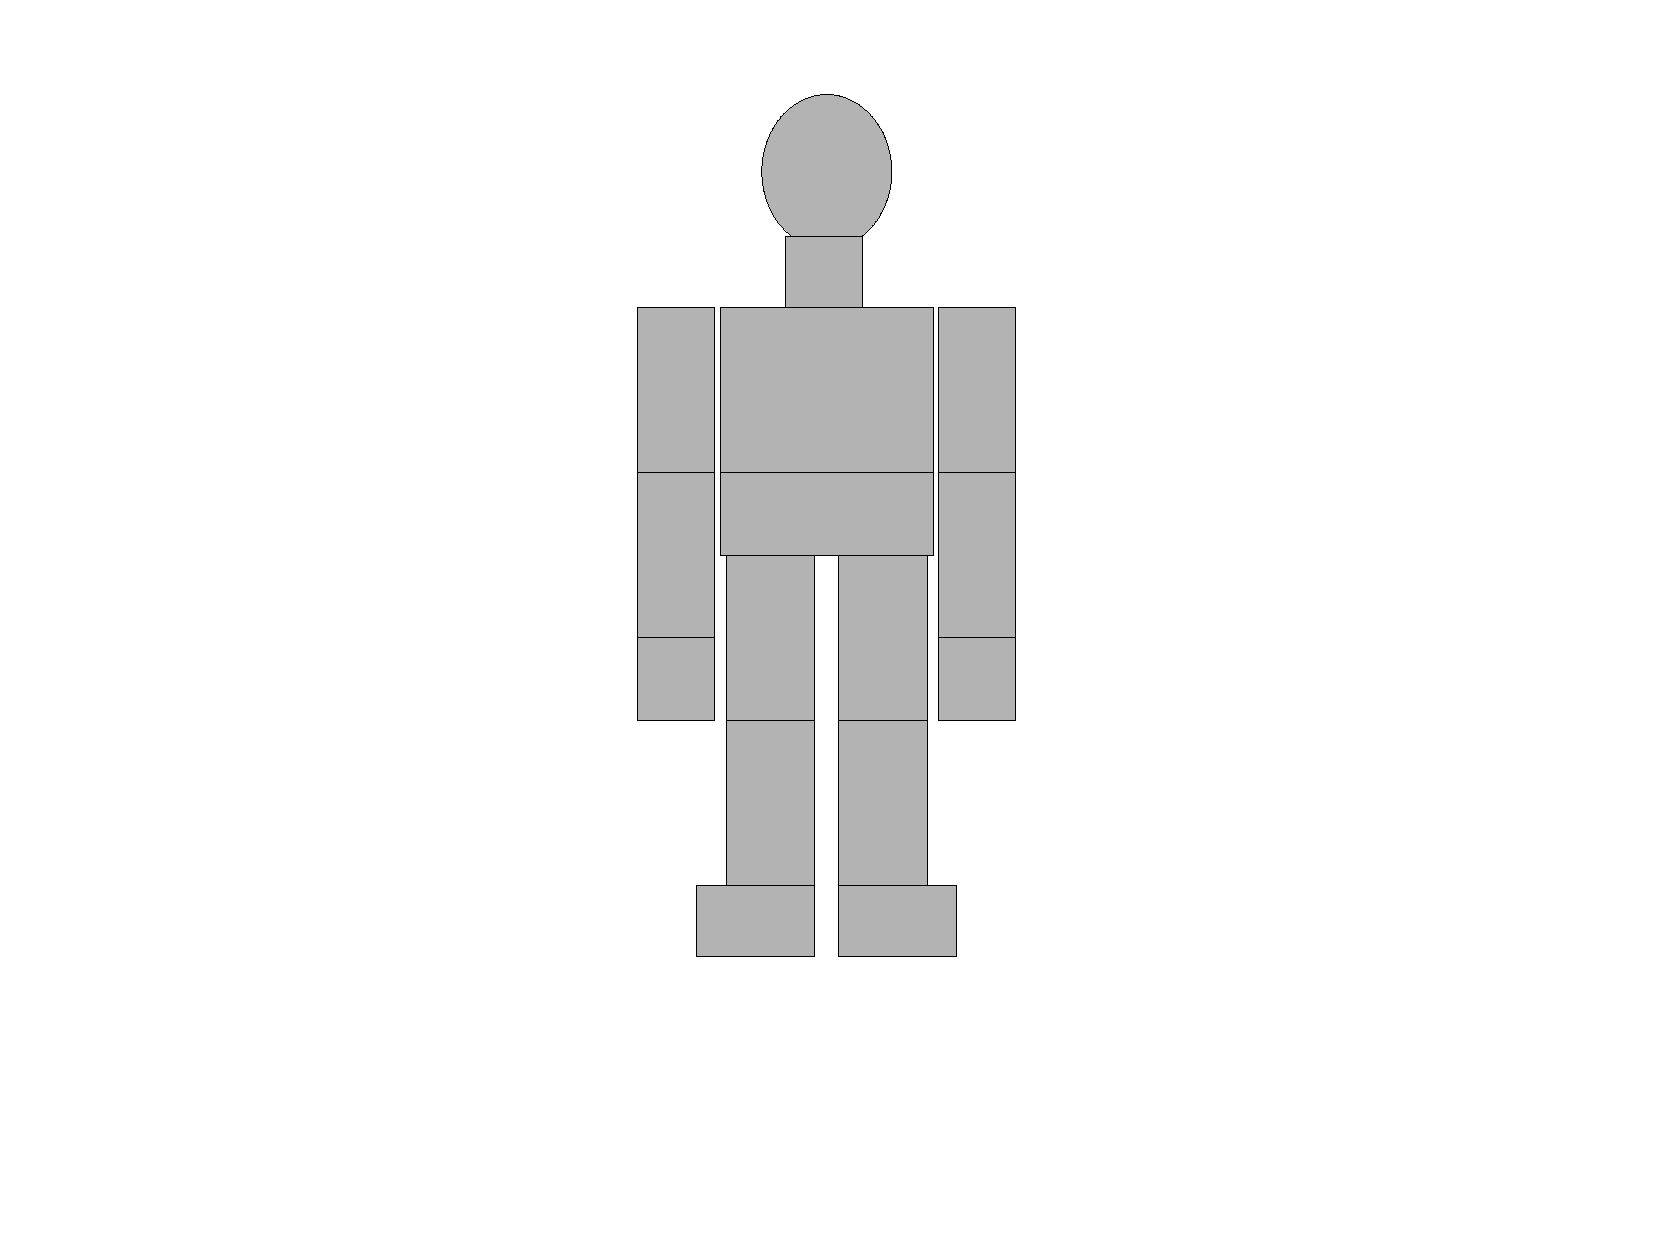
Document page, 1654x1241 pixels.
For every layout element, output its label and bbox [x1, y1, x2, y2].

text_box [938, 307, 1016, 721]
text_box [637, 307, 715, 721]
text_box [696, 94, 957, 957]
